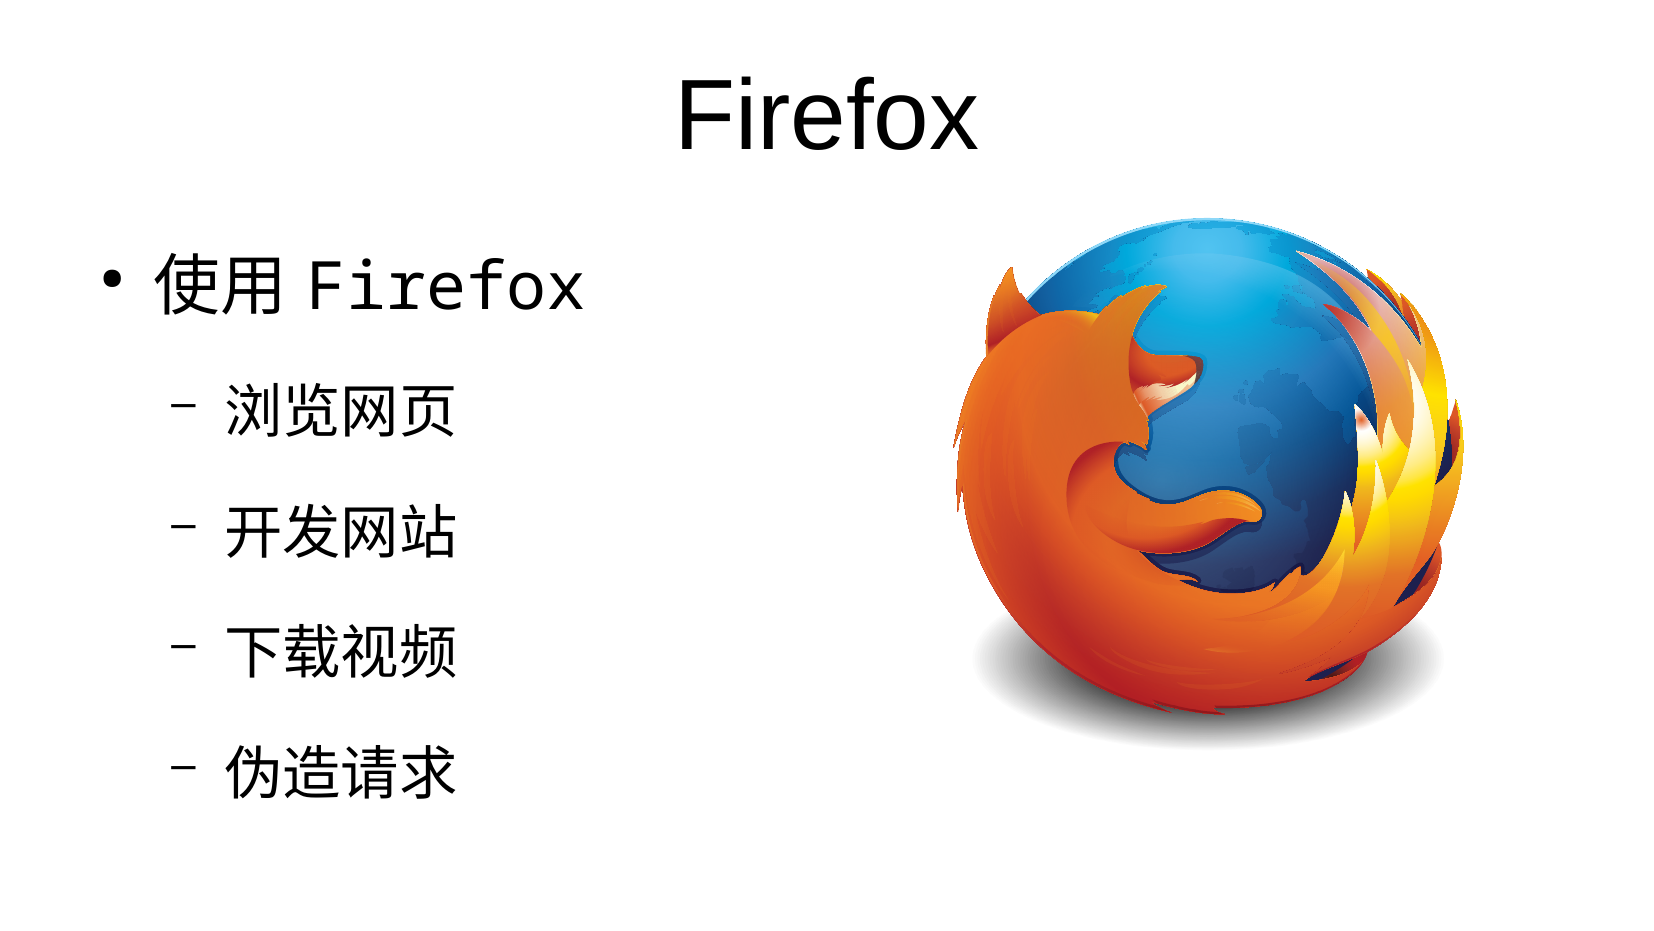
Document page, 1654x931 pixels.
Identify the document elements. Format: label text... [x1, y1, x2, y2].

title Firefox [82, 37, 1571, 193]
picture [953, 217, 1464, 757]
list 使用Firefox 浏览网页 开发网站 下载视频 伪造请求 [82, 217, 809, 886]
